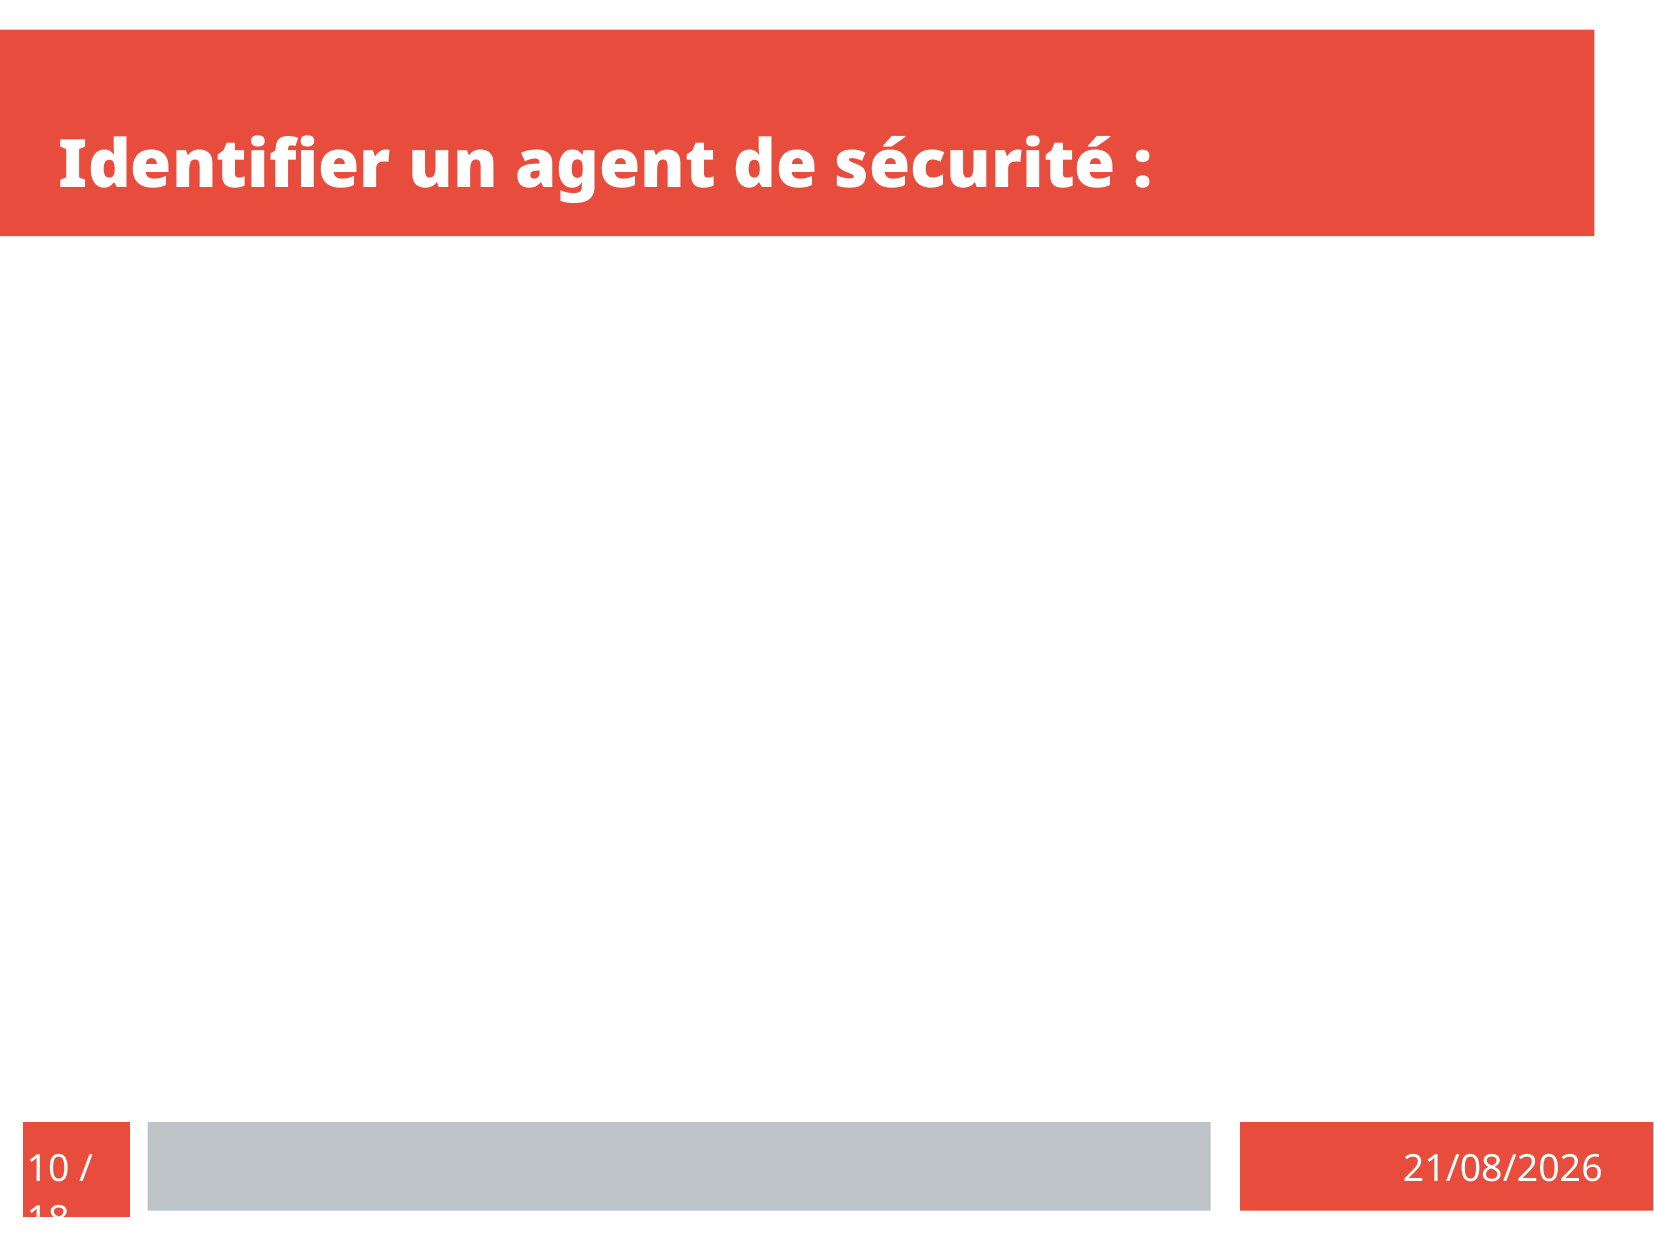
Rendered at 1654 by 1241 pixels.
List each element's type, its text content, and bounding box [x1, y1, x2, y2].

title Identifier un agent de sécurité : [59, 59, 1595, 207]
text_box [23, 1122, 130, 1133]
text_box 27/01/2020 [1388, 1133, 1634, 1196]
text_box <numéro> / 18 [11, 1133, 154, 1241]
